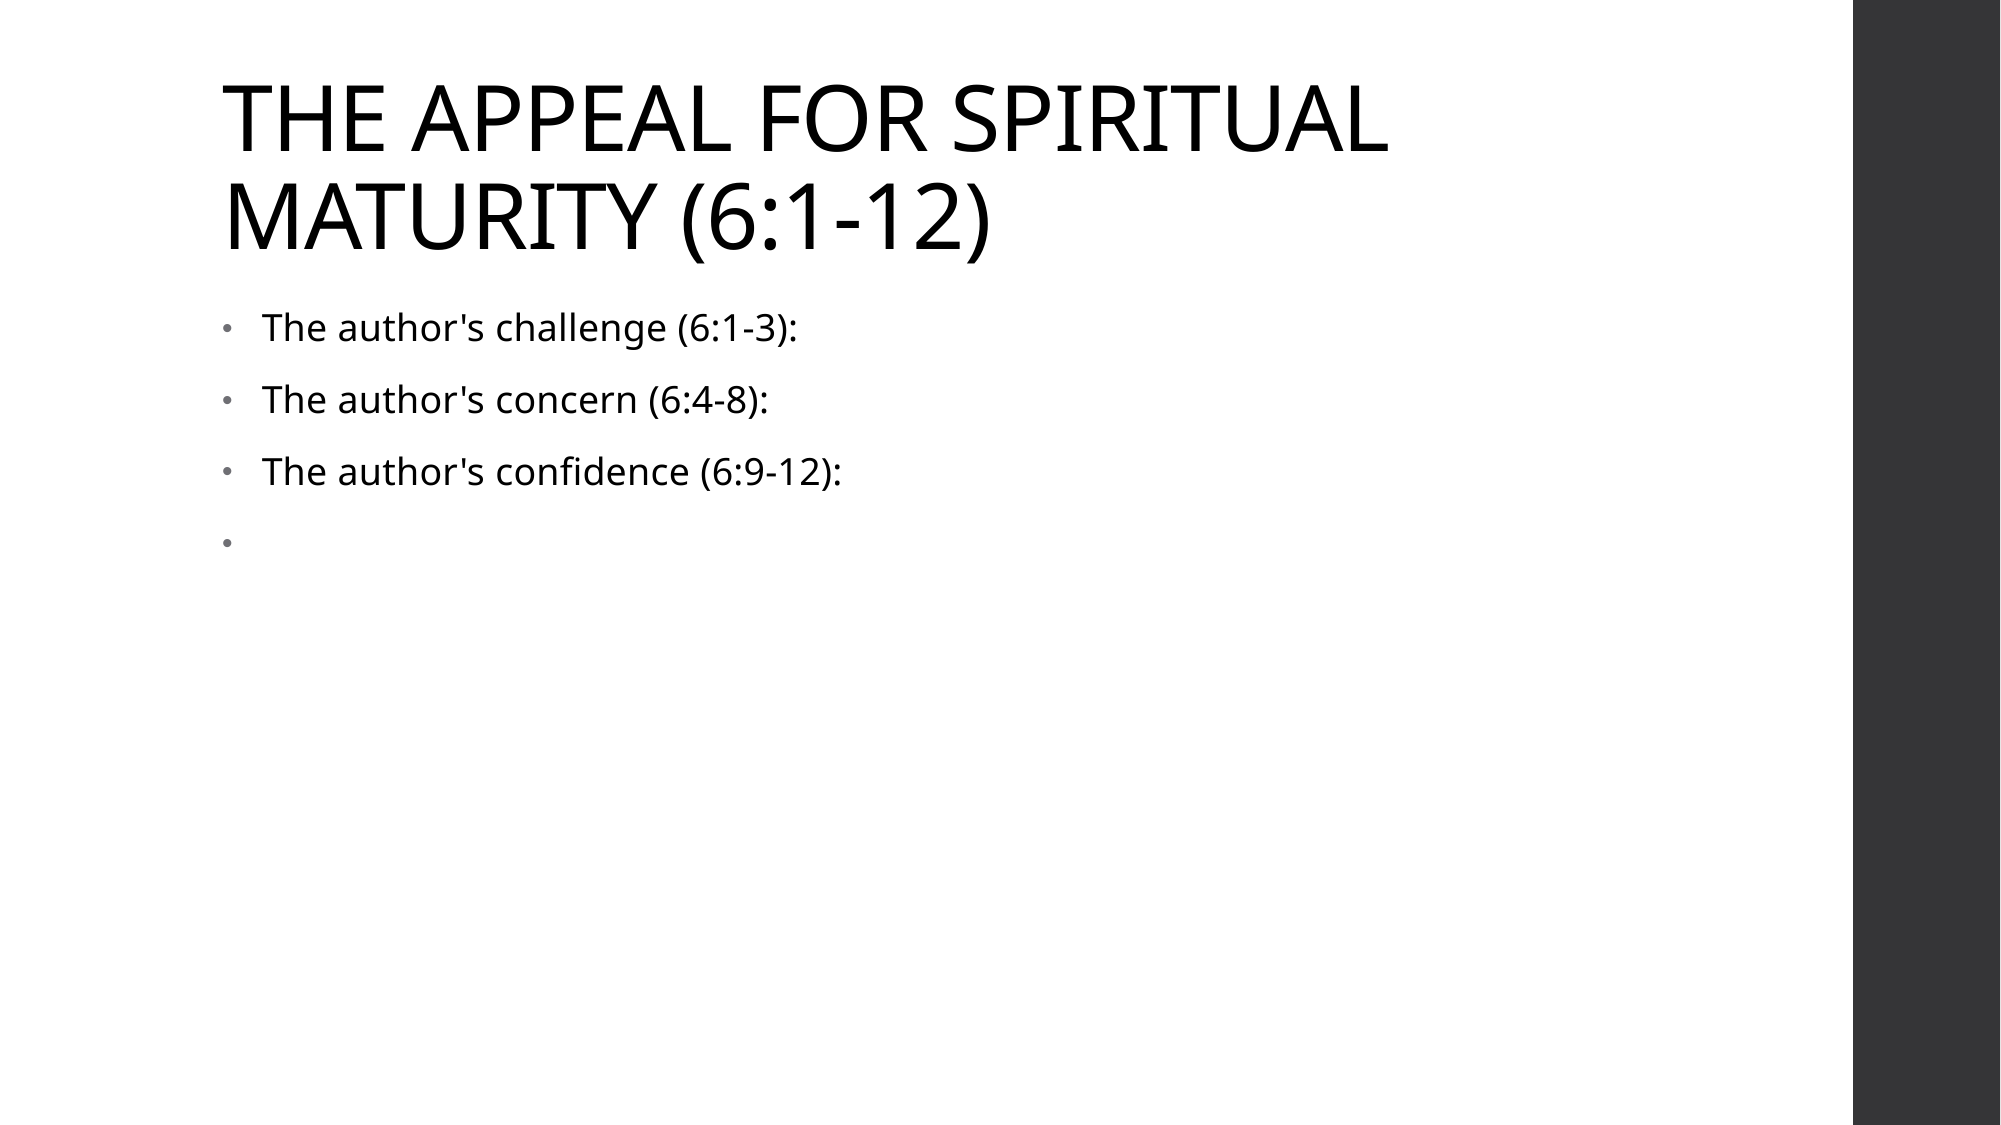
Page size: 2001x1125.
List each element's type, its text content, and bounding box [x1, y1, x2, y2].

title THE APPEAL FOR SPIRITUAL MATURITY (6:1-12) [206, 60, 1797, 278]
list The author's challenge (6:1-3): The author's concern (6:4-8): The author's confidence (6:9-12): [206, 299, 1617, 1014]
